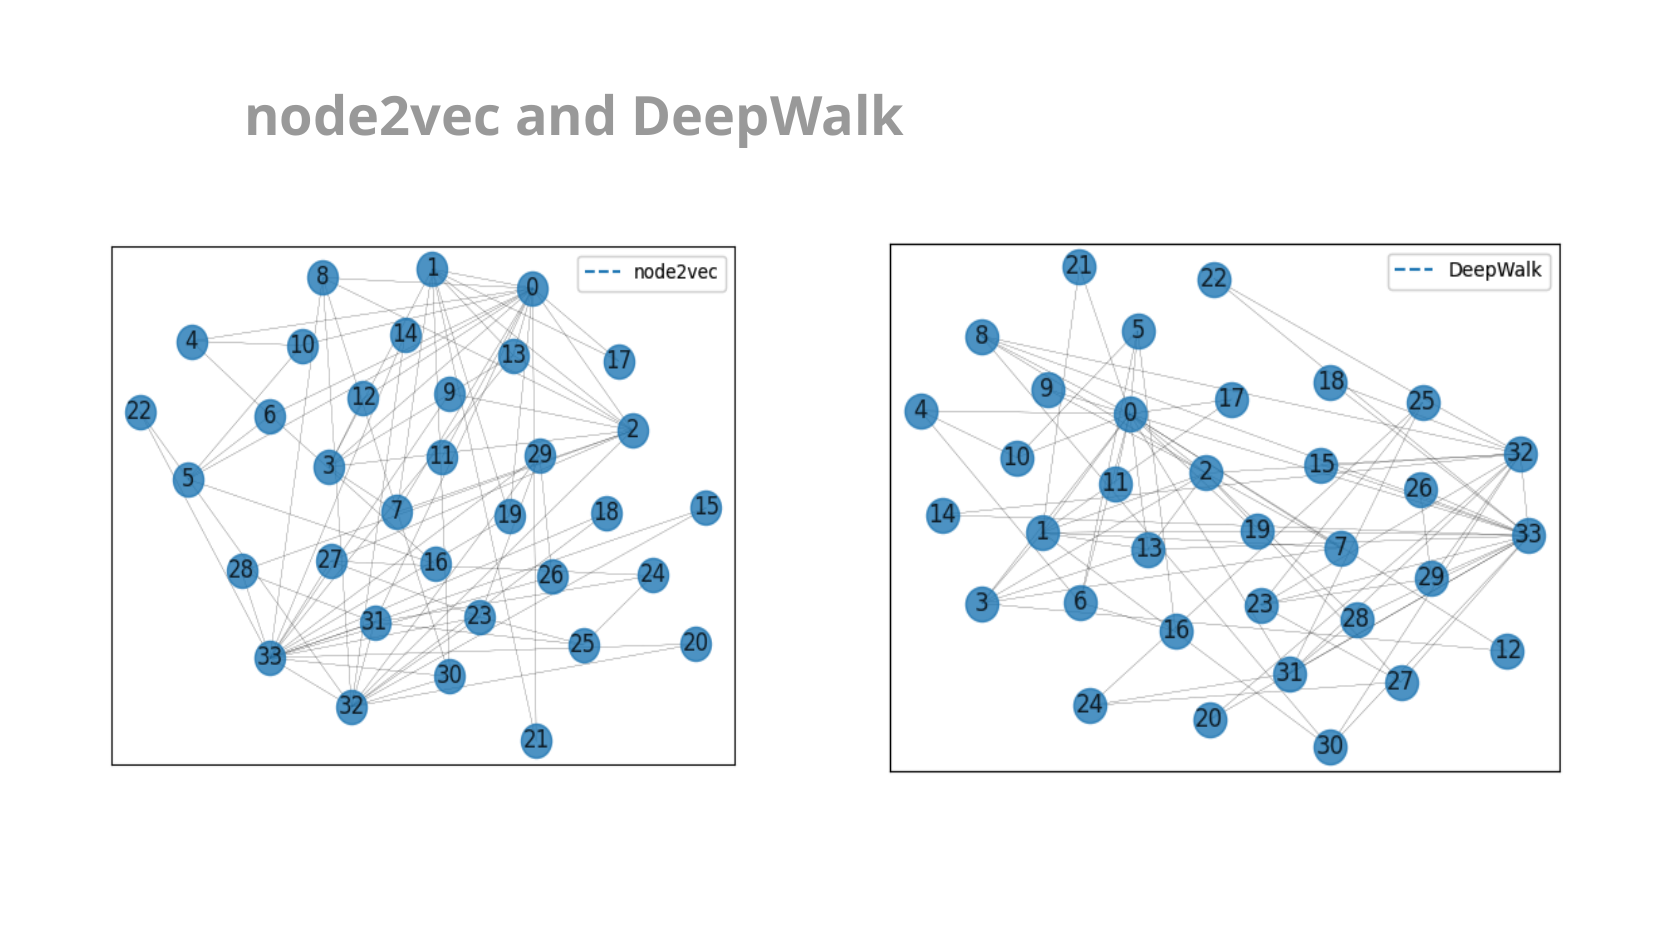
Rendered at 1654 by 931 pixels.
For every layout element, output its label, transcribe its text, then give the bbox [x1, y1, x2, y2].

picture [11, 161, 1646, 847]
title node2vec and DeepWalk [82, 37, 1571, 165]
